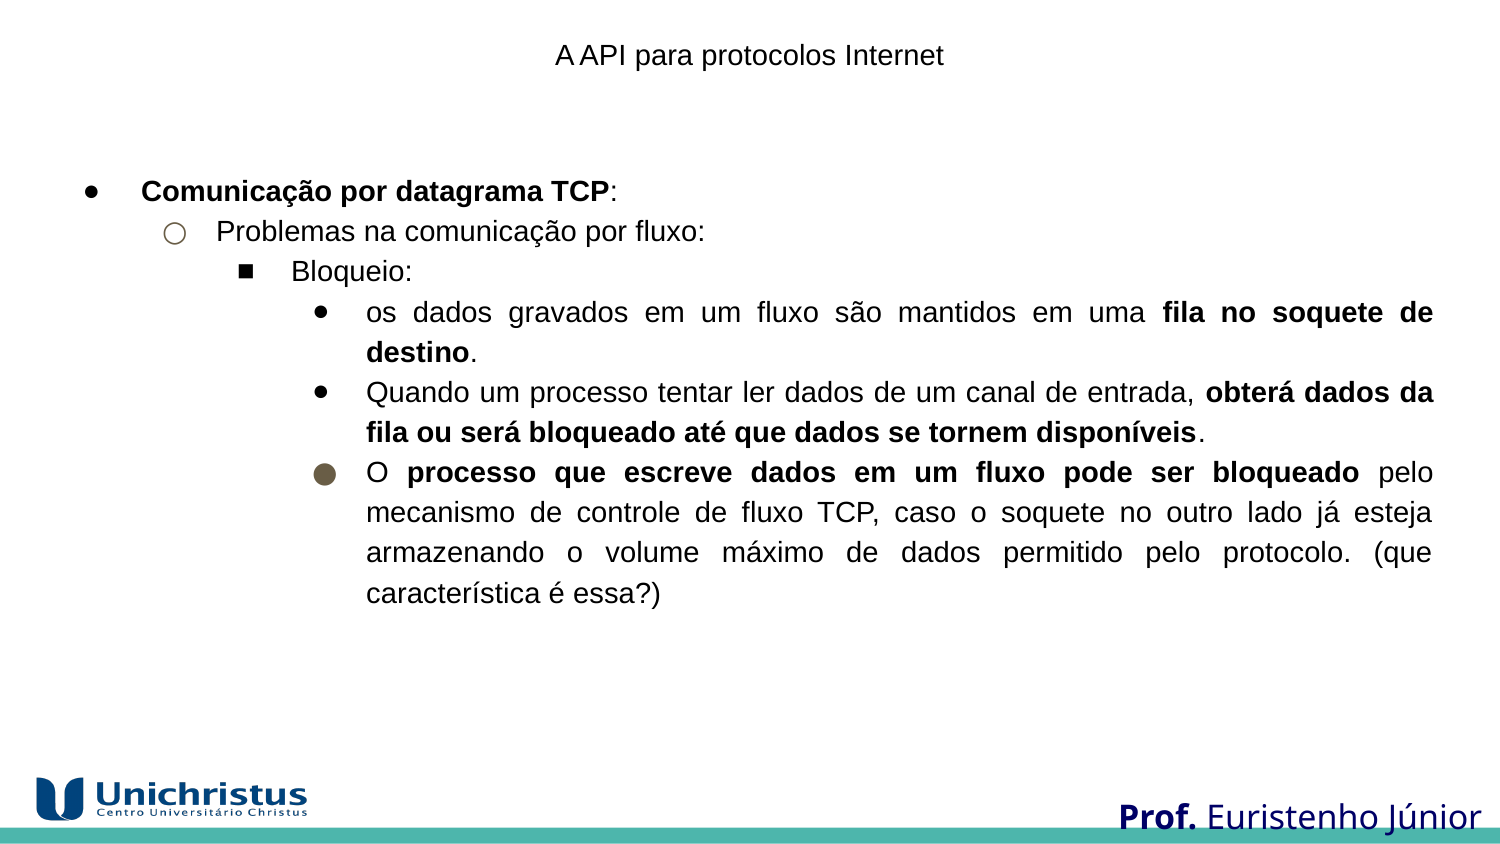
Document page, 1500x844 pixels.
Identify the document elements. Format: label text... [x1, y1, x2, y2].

picture [32, 775, 311, 822]
title A API para protocolos Internet [51, 20, 1449, 137]
list Comunicação por datagrama TCP: Problemas na comunicação por fluxo: Bloqueio: os dados gravados em um fluxo são mantidos em uma fila no soquete de destino. Quando um processo tentar ler dados de um canal de entrada, obterá dados da fila ou será bloqueado até que dados se tornem disponíveis. O processo que escreve dados em um fluxo pode ser bloqueado pelo mecanismo de controle de fluxo TCP, caso o soquete no outro lado já esteja armazenando o volume máximo de dados permitido pelo protocolo. (que característica é essa?) [51, 152, 1449, 750]
